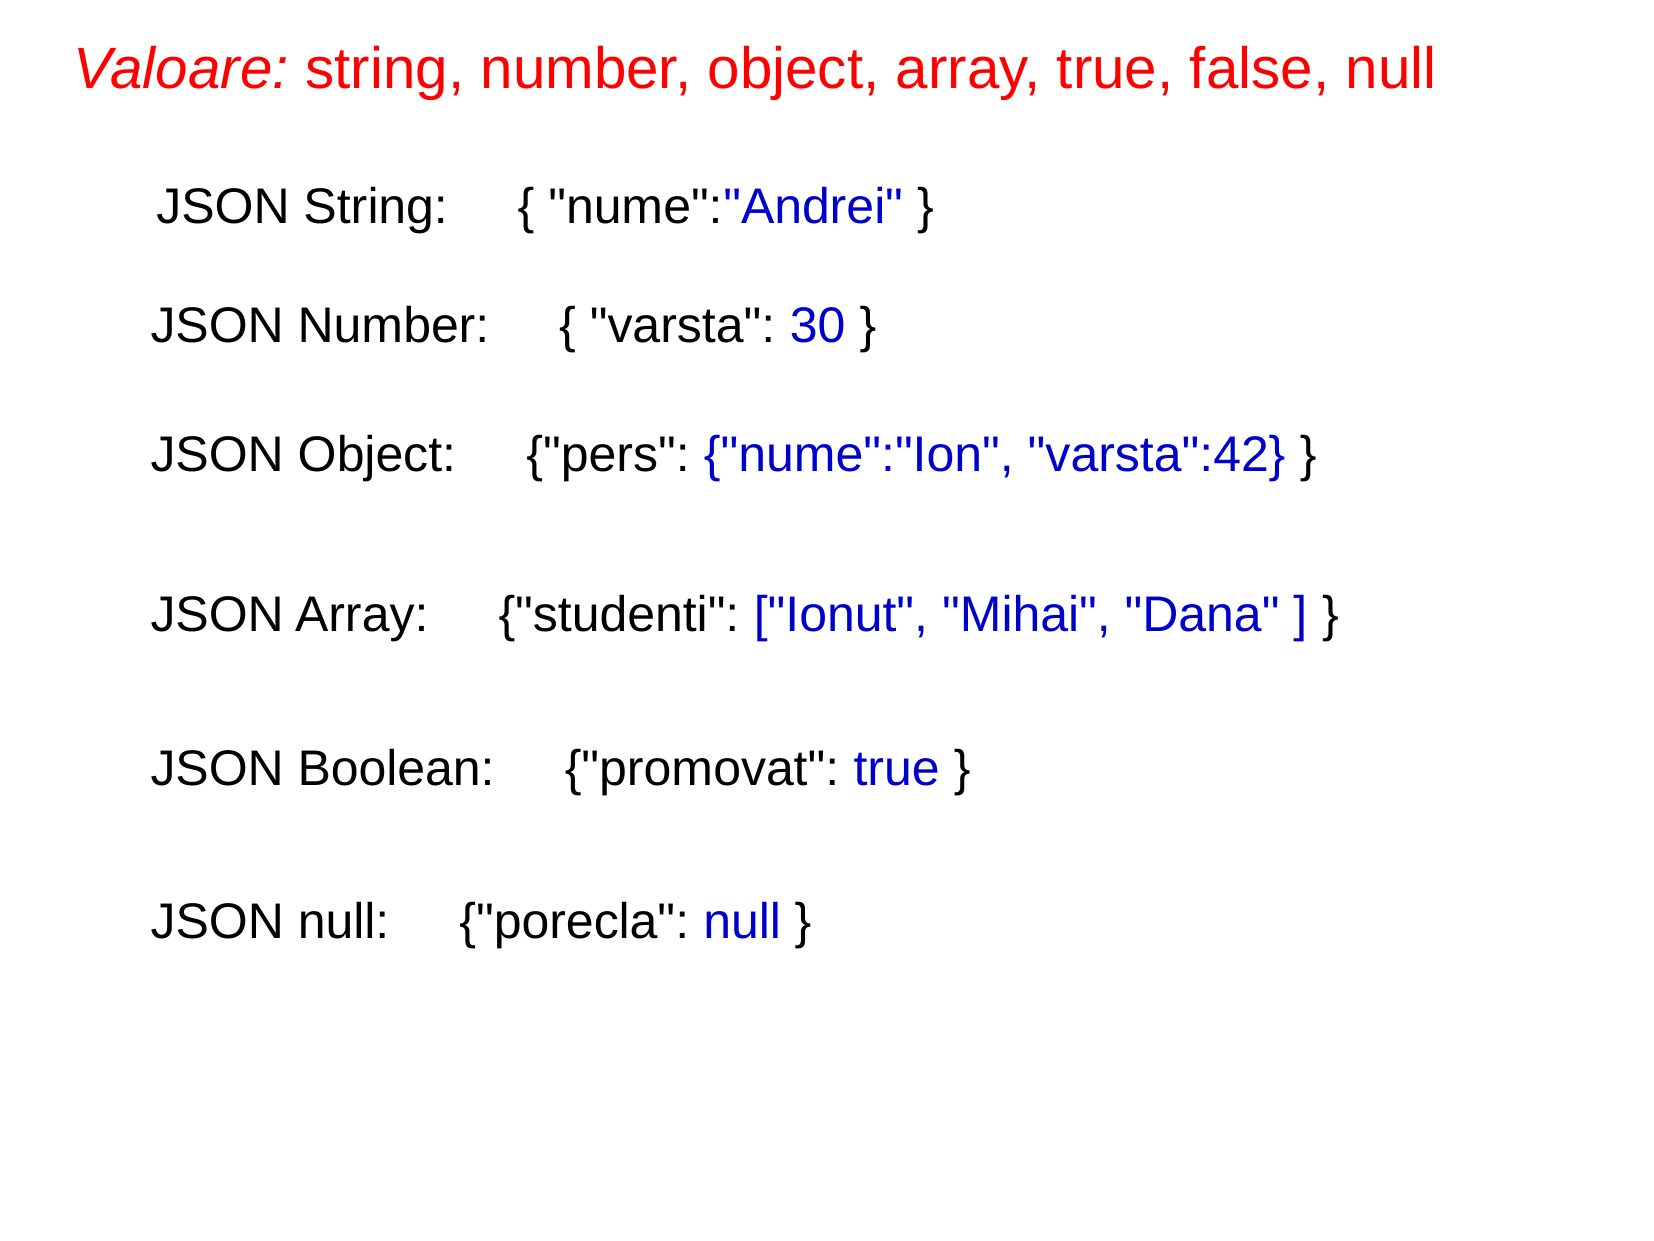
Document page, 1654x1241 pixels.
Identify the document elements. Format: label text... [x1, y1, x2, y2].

text_box JSON String: { "nume":"Andrei" } [141, 198, 994, 254]
text_box JSON Boolean: {"promovat": true } [135, 732, 1032, 815]
text_box JSON Number: { "varsta": 30 } [135, 289, 934, 372]
text_box JSON Object: {"pers": {"nume":"Ion", "varsta":42} } [135, 419, 1391, 502]
text_box Valoare: string, number, object, array, true, false, null [58, 28, 1544, 198]
text_box JSON null: {"porecla": null } [135, 886, 867, 969]
text_box JSON Array: {"studenti": ["Ionut", "Mihai", "Dana" ] } [135, 578, 1414, 662]
